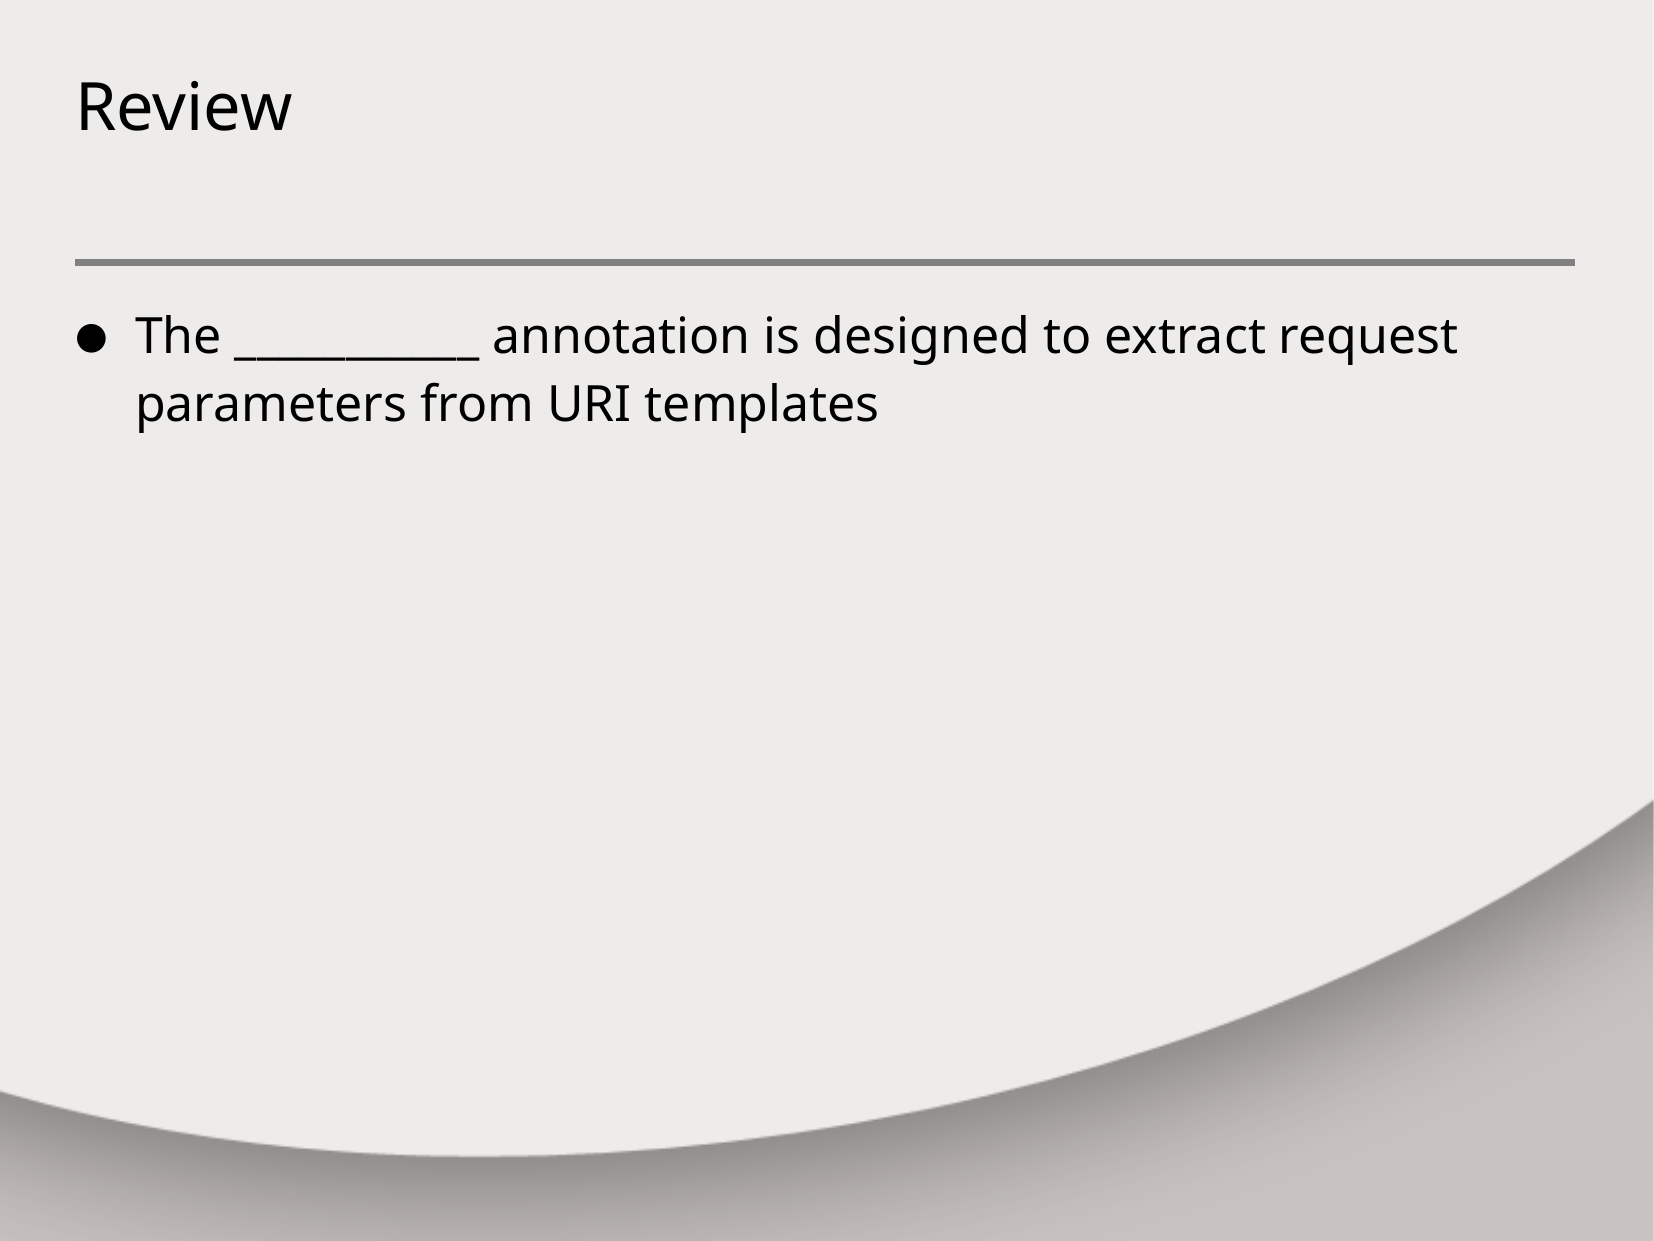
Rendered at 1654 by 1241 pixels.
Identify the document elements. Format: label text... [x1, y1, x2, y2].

title Review [75, 75, 1576, 226]
list The ___________ annotation is designed to extract request parameters from URI templates [75, 300, 1576, 1163]
picture [0, 0, 1654, 1241]
